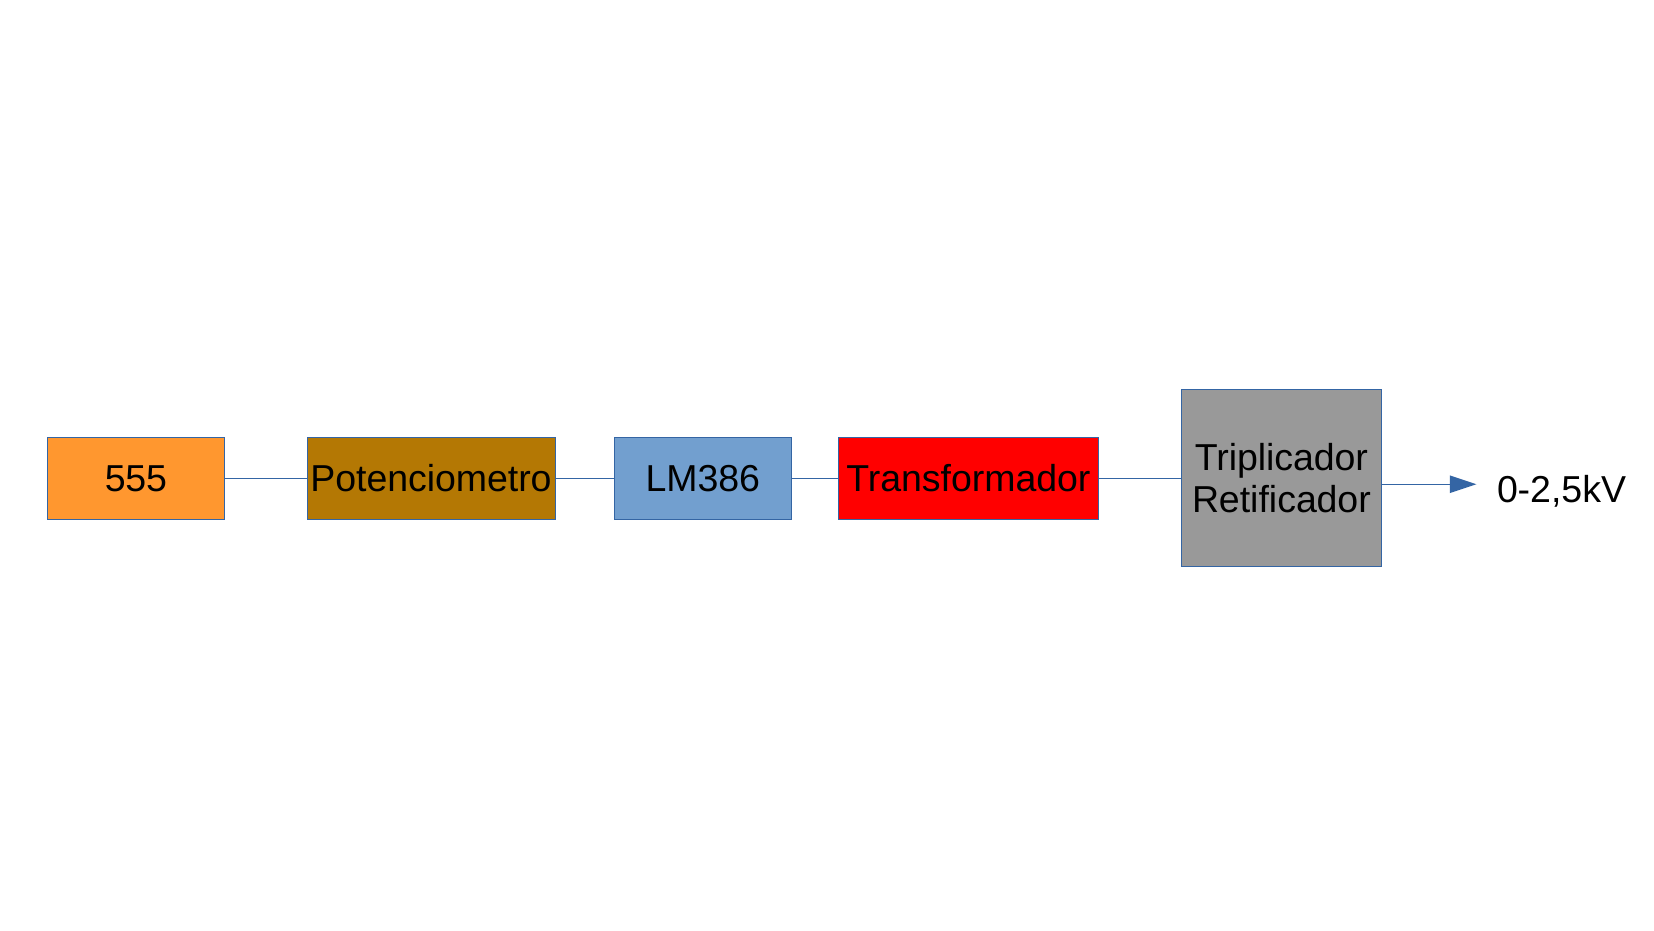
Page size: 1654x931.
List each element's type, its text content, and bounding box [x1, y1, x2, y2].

text_box Transformador [838, 437, 1099, 520]
text_box 555 [47, 437, 225, 520]
text_box 0-2,5kV [1482, 460, 1654, 544]
text_box LM386 [614, 437, 792, 520]
text_box Potenciometro [307, 437, 556, 520]
text_box Triplicador Retificador [1181, 389, 1382, 567]
